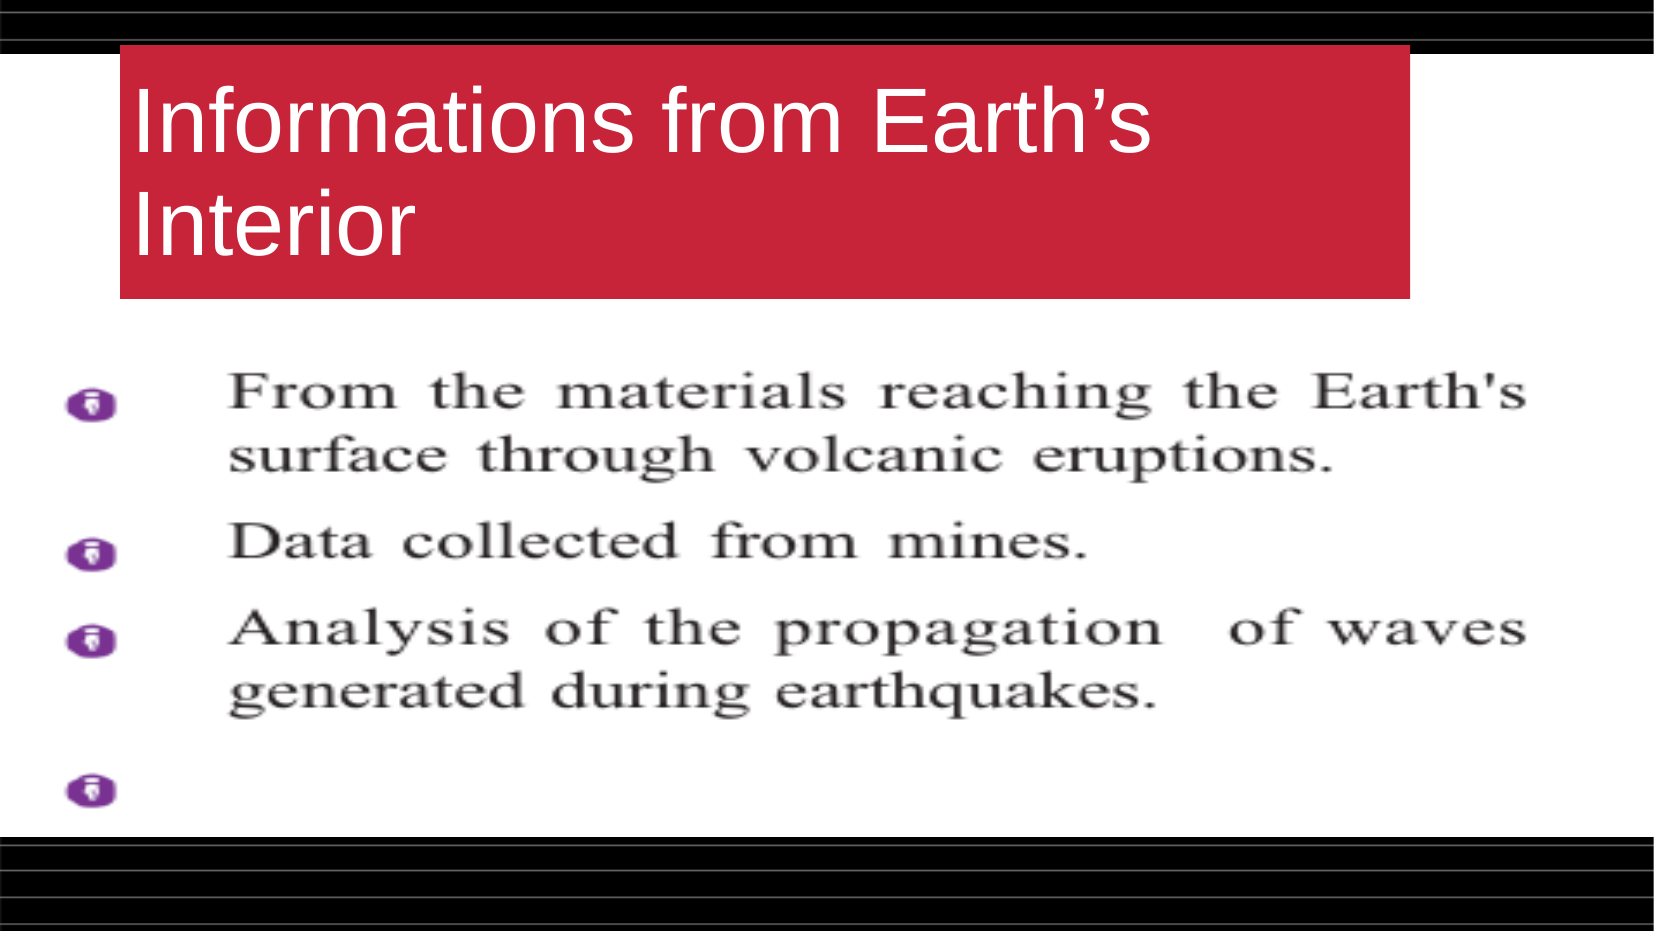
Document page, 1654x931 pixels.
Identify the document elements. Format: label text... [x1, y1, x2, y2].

title Informations from Earth’s Interior [120, 45, 1411, 299]
picture [0, 837, 1654, 931]
picture [0, 299, 1606, 826]
picture [0, 0, 1654, 54]
